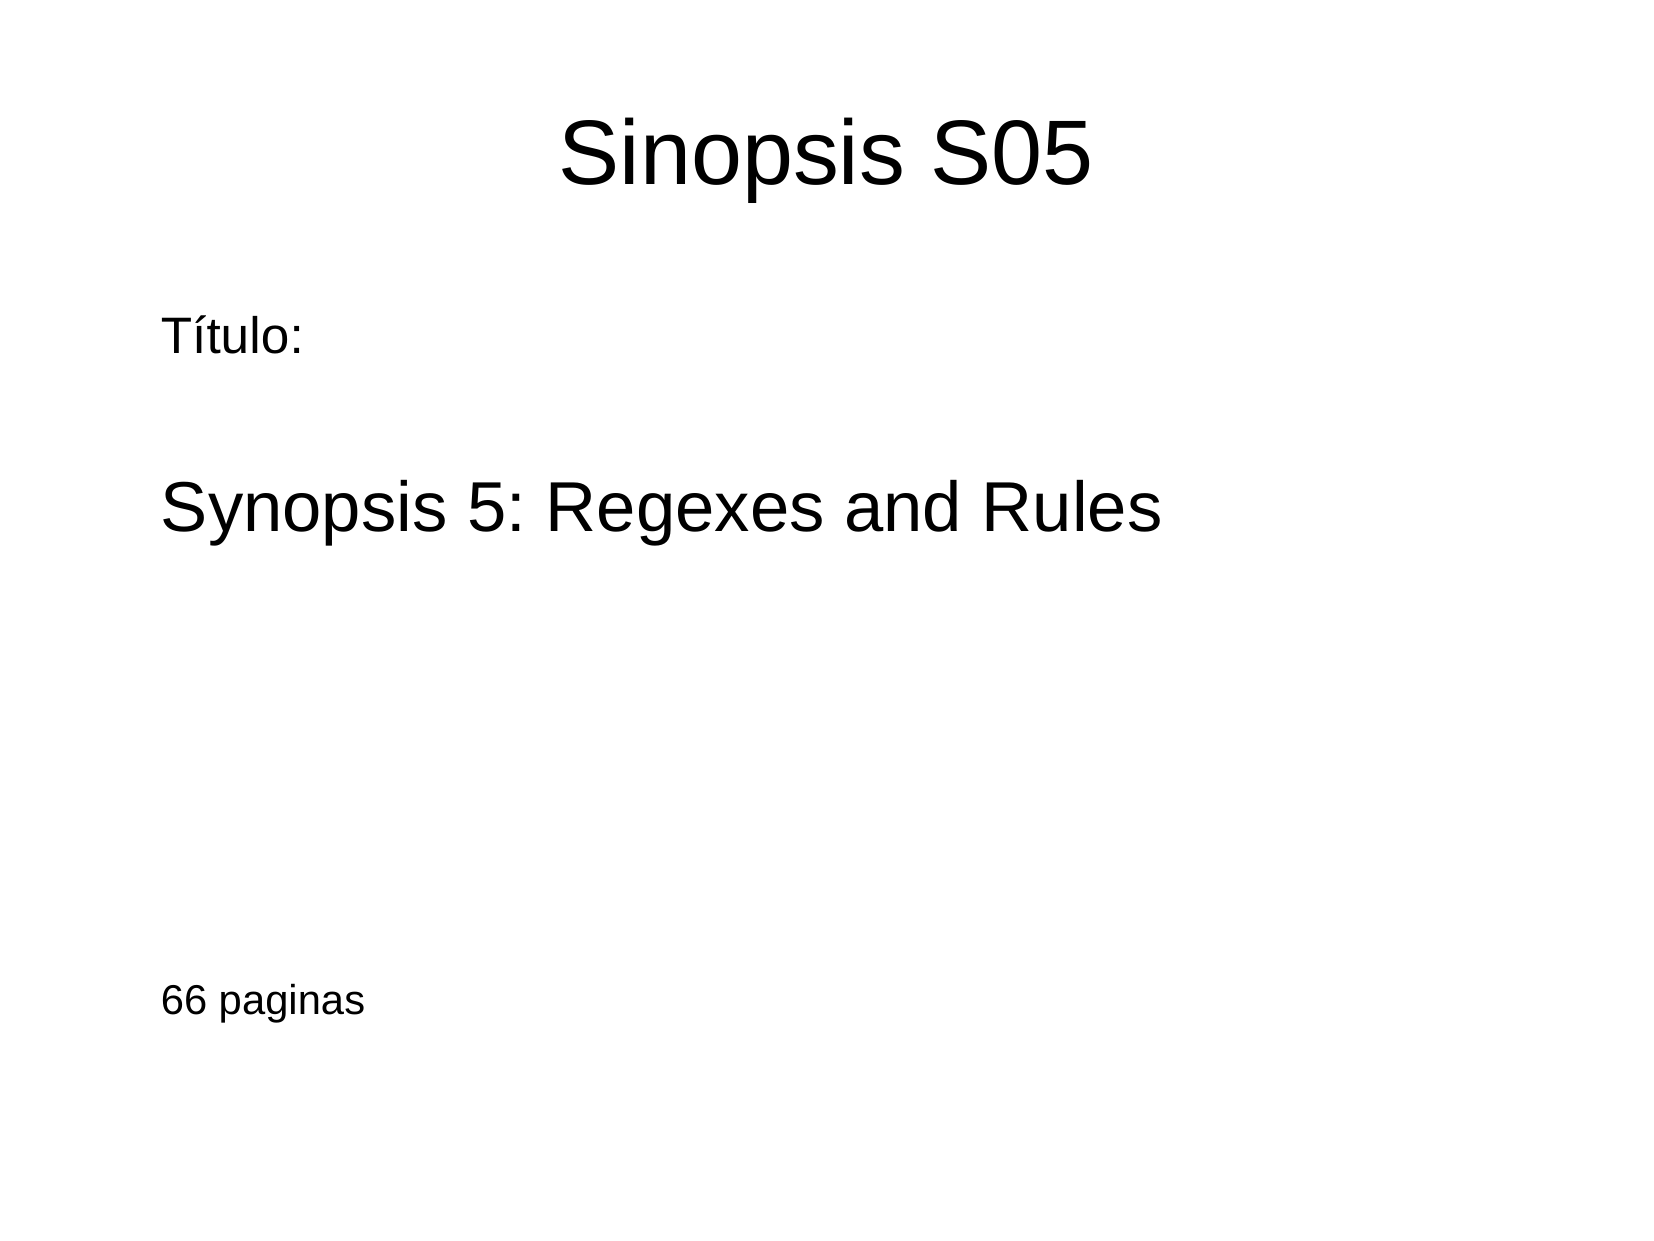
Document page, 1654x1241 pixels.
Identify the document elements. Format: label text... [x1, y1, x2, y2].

list Título: Synopsis 5: Regexes and Rules 66 paginas [106, 307, 1562, 1027]
title Sinopsis S05 [82, 49, 1571, 257]
